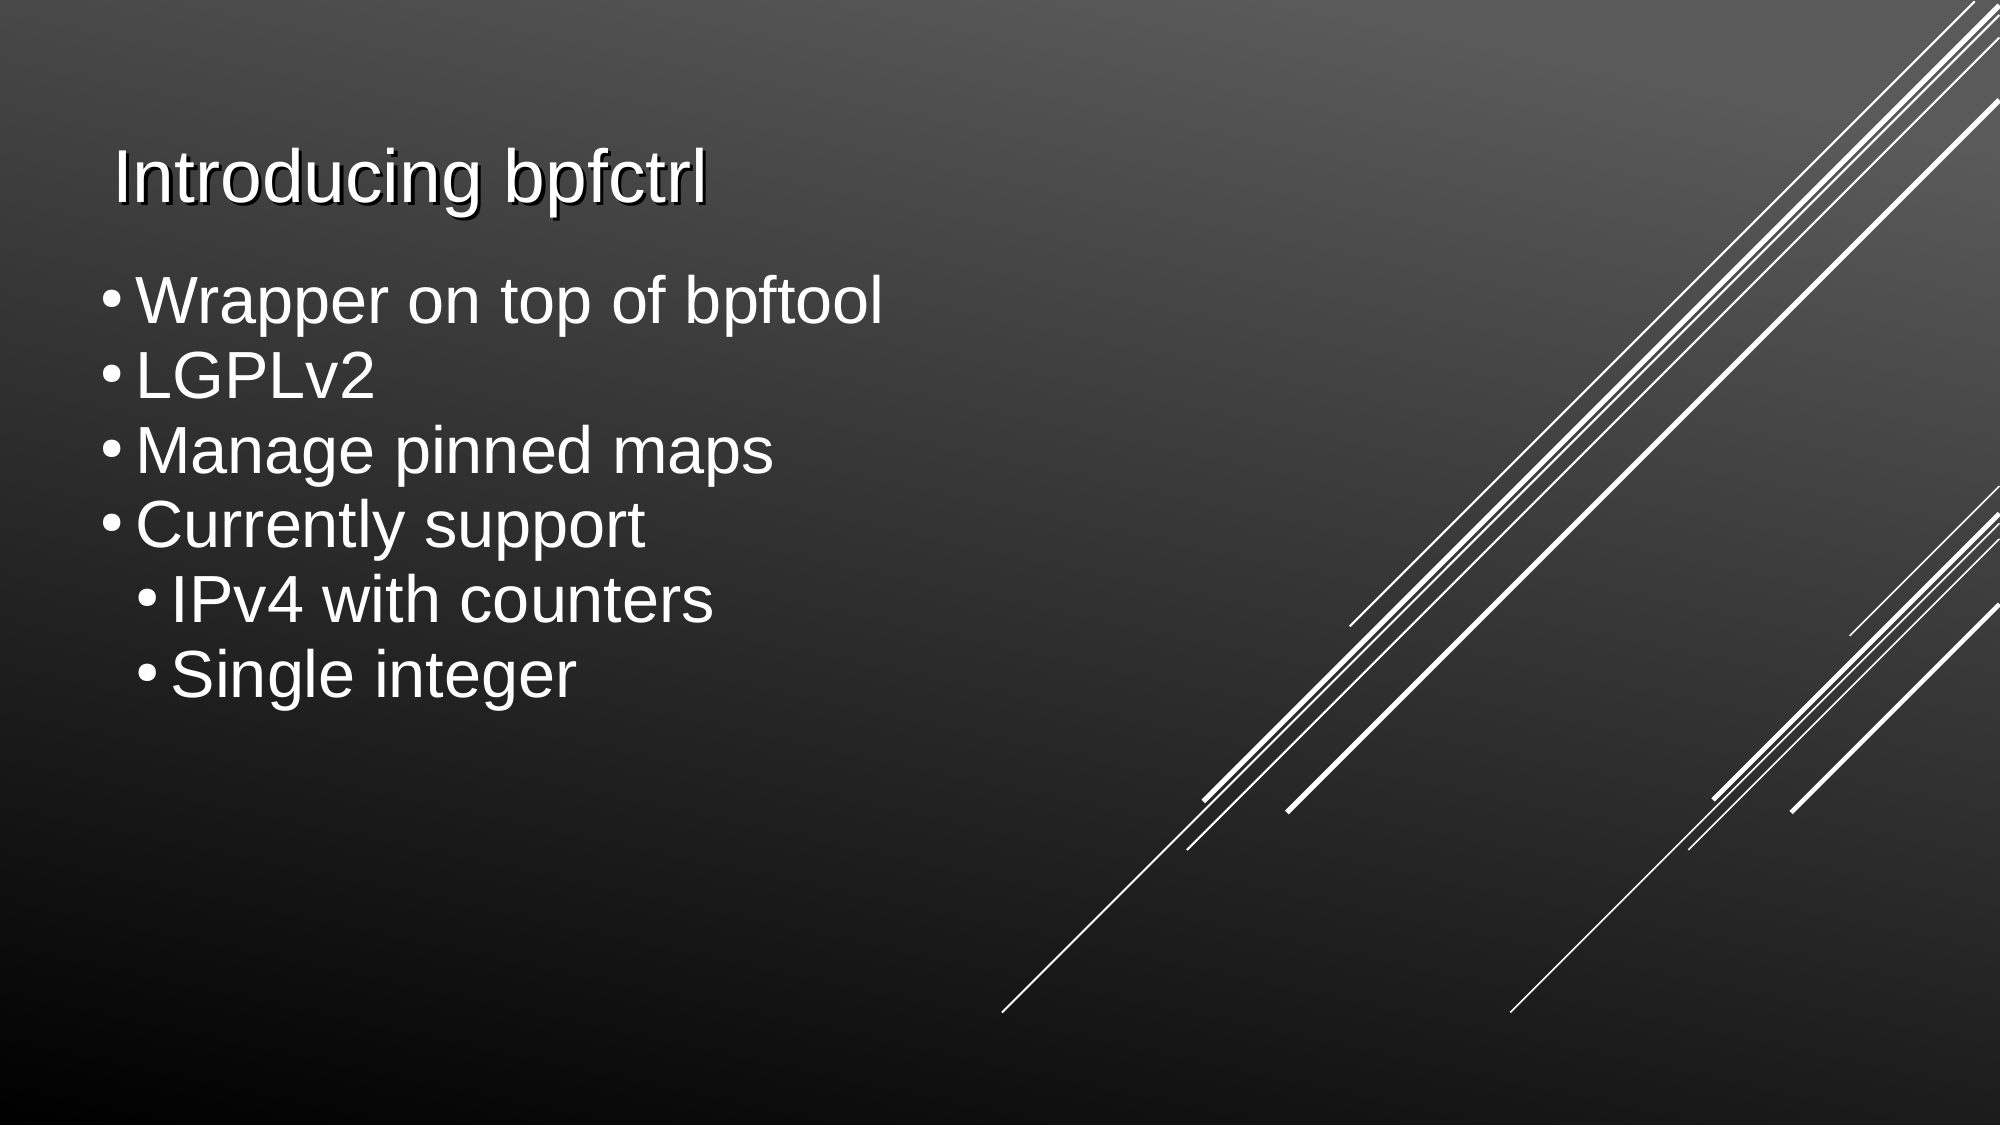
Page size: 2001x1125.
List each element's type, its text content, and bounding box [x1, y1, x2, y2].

subtitle Wrapper on top of bpftool LGPLv2 Manage pinned maps Currently support IPv4 with counters Single integer [99, 263, 1900, 916]
title Introducing bpfctrl [112, 112, 1621, 240]
